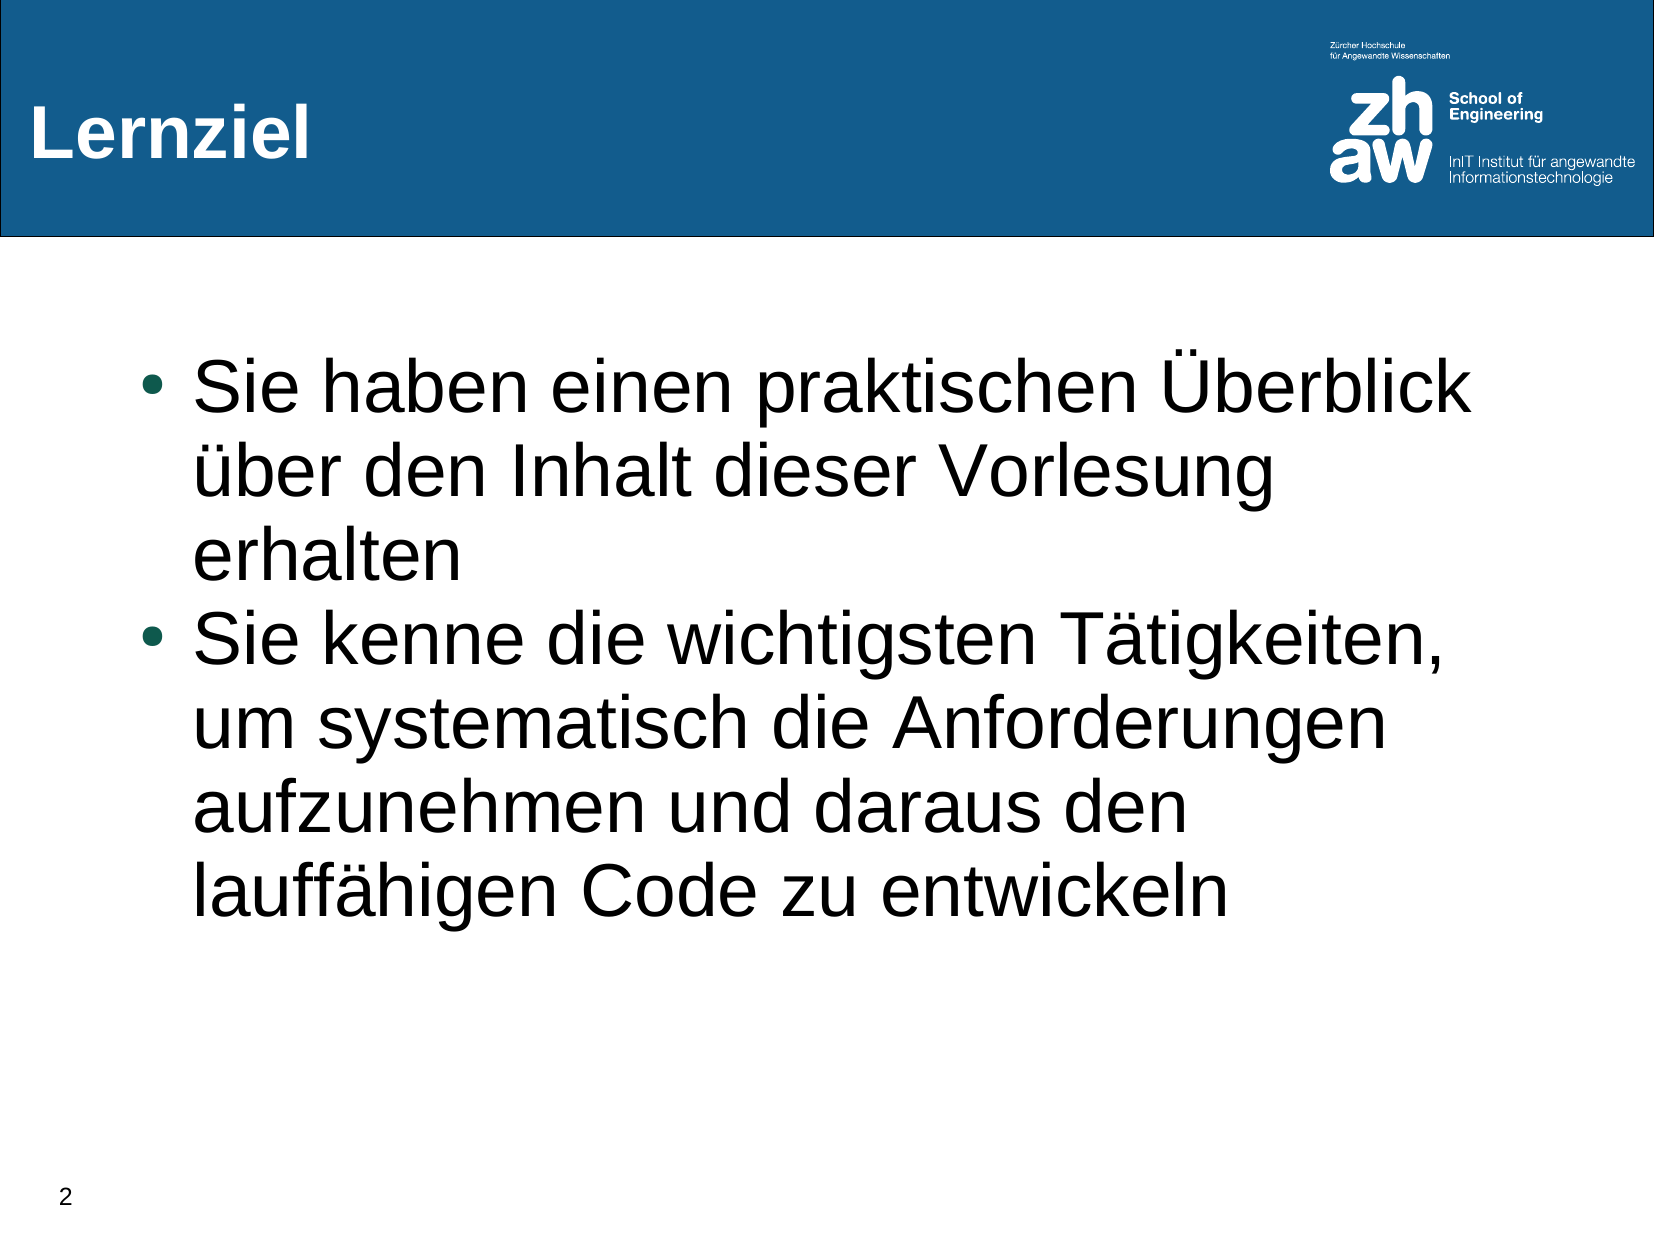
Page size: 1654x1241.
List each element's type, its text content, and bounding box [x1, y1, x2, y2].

title Lernziel [29, 29, 1442, 237]
list Sie haben einen praktischen Überblick über den Inhalt dieser Vorlesung erhalten Sie kenne die wichtigsten Tätigkeiten, um systematisch die Anforderungen aufzunehmen und daraus den lauffähigen Code zu entwickeln [121, 344, 1534, 1127]
